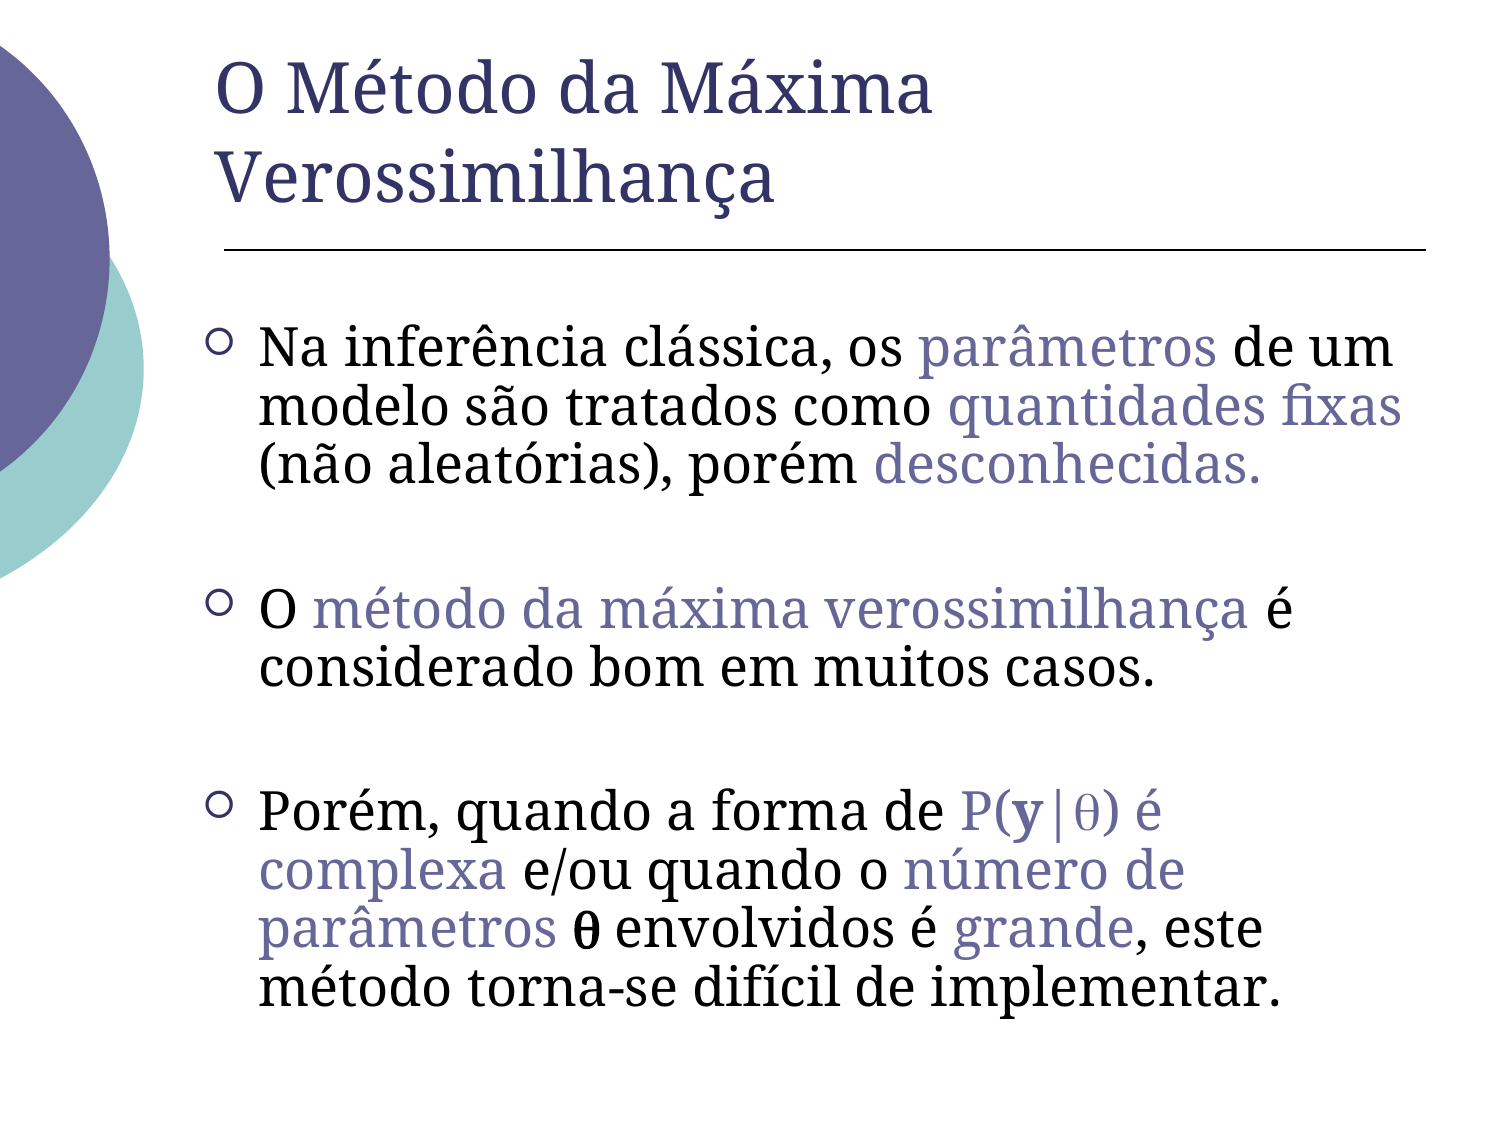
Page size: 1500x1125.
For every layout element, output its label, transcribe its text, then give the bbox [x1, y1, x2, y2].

list Na inferência clássica, os parâmetros de um modelo são tratados como quantidades fixas (não aleatórias), porém desconhecidas. O método da máxima verossimilhança é considerado bom em muitos casos. Porém, quando a forma de P(y|) é complexa e/ou quando o número de parâmetros  envolvidos é grande, este método torna-se difícil de implementar. [187, 312, 1438, 1051]
title O Método da Máxima Verossimilhança [199, 49, 1500, 225]
